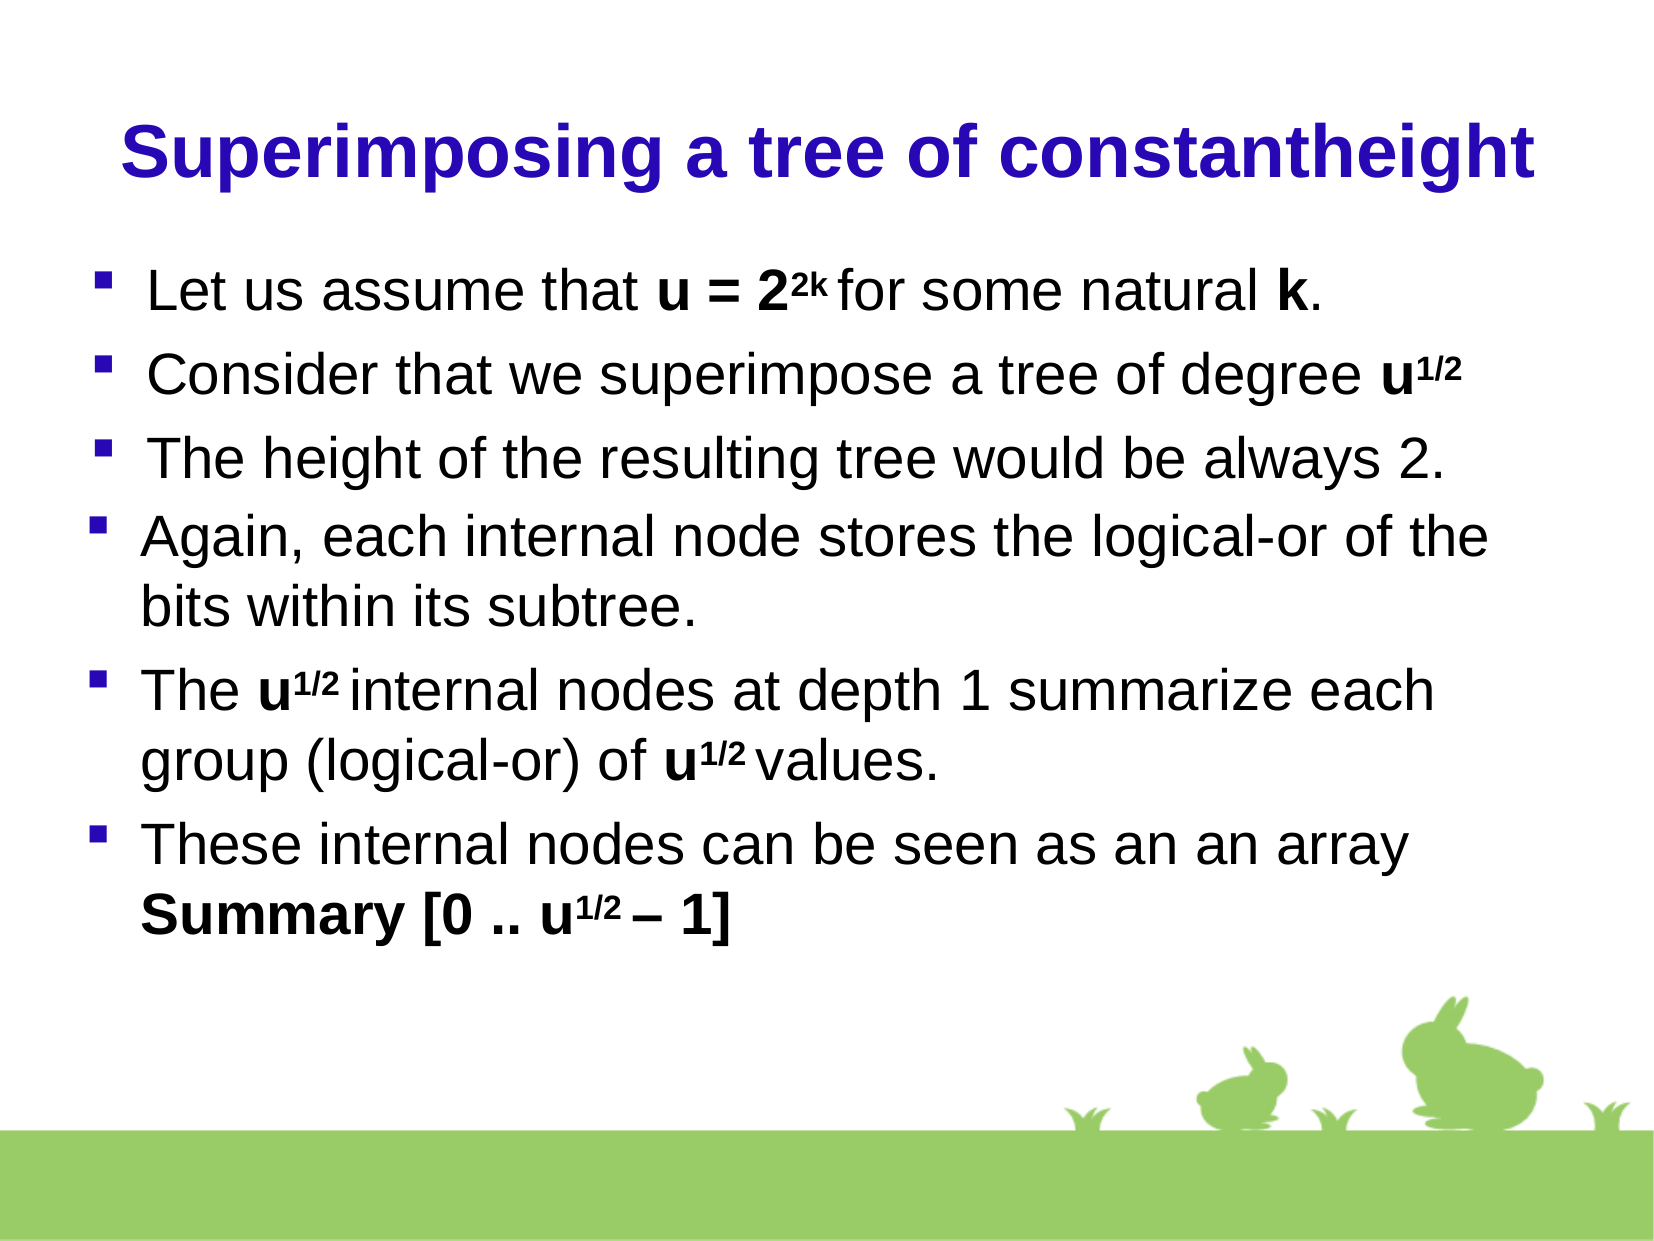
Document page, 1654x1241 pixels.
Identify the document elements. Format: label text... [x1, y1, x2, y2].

text_box Superimposing a tree of constantheight [118, 100, 1571, 236]
text_box Again, each internal node stores the logical-or of the bits within its subtree. The u1/2 internal nodes at depth 1 summarize each group (logical-or) of u1/2 values. These internal nodes can be seen as an an array Summary [0 .. u1/2 – 1] [82, 496, 1595, 947]
text_box Let us assume that u = 22k for some natural k. Consider that we superimpose a tree of degree u1/2 The height of the resulting tree would be always 2. [87, 236, 1619, 491]
picture [0, 0, 1654, 1241]
